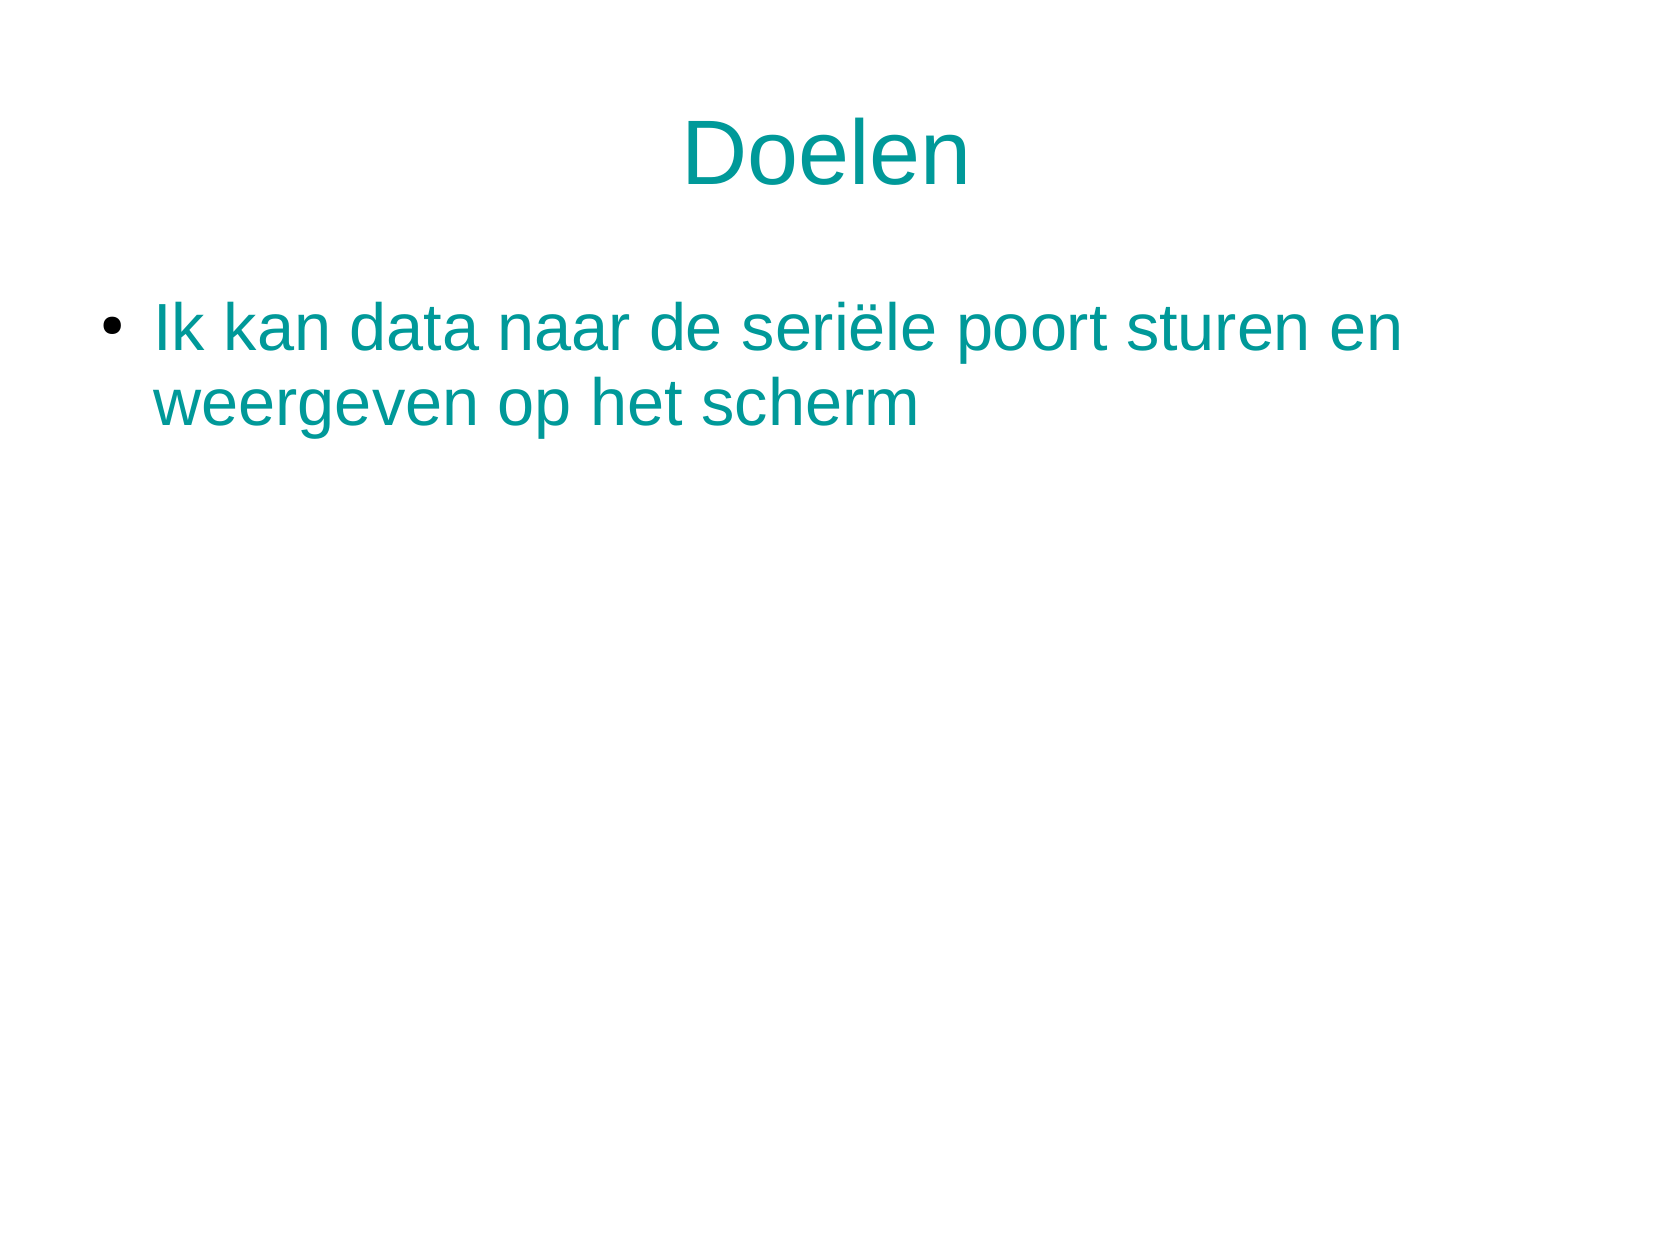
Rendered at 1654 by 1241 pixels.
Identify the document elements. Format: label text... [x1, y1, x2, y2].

title Doelen [82, 49, 1571, 257]
list Ik kan data naar de seriële poort sturen en weergeven op het scherm [82, 290, 1571, 1010]
